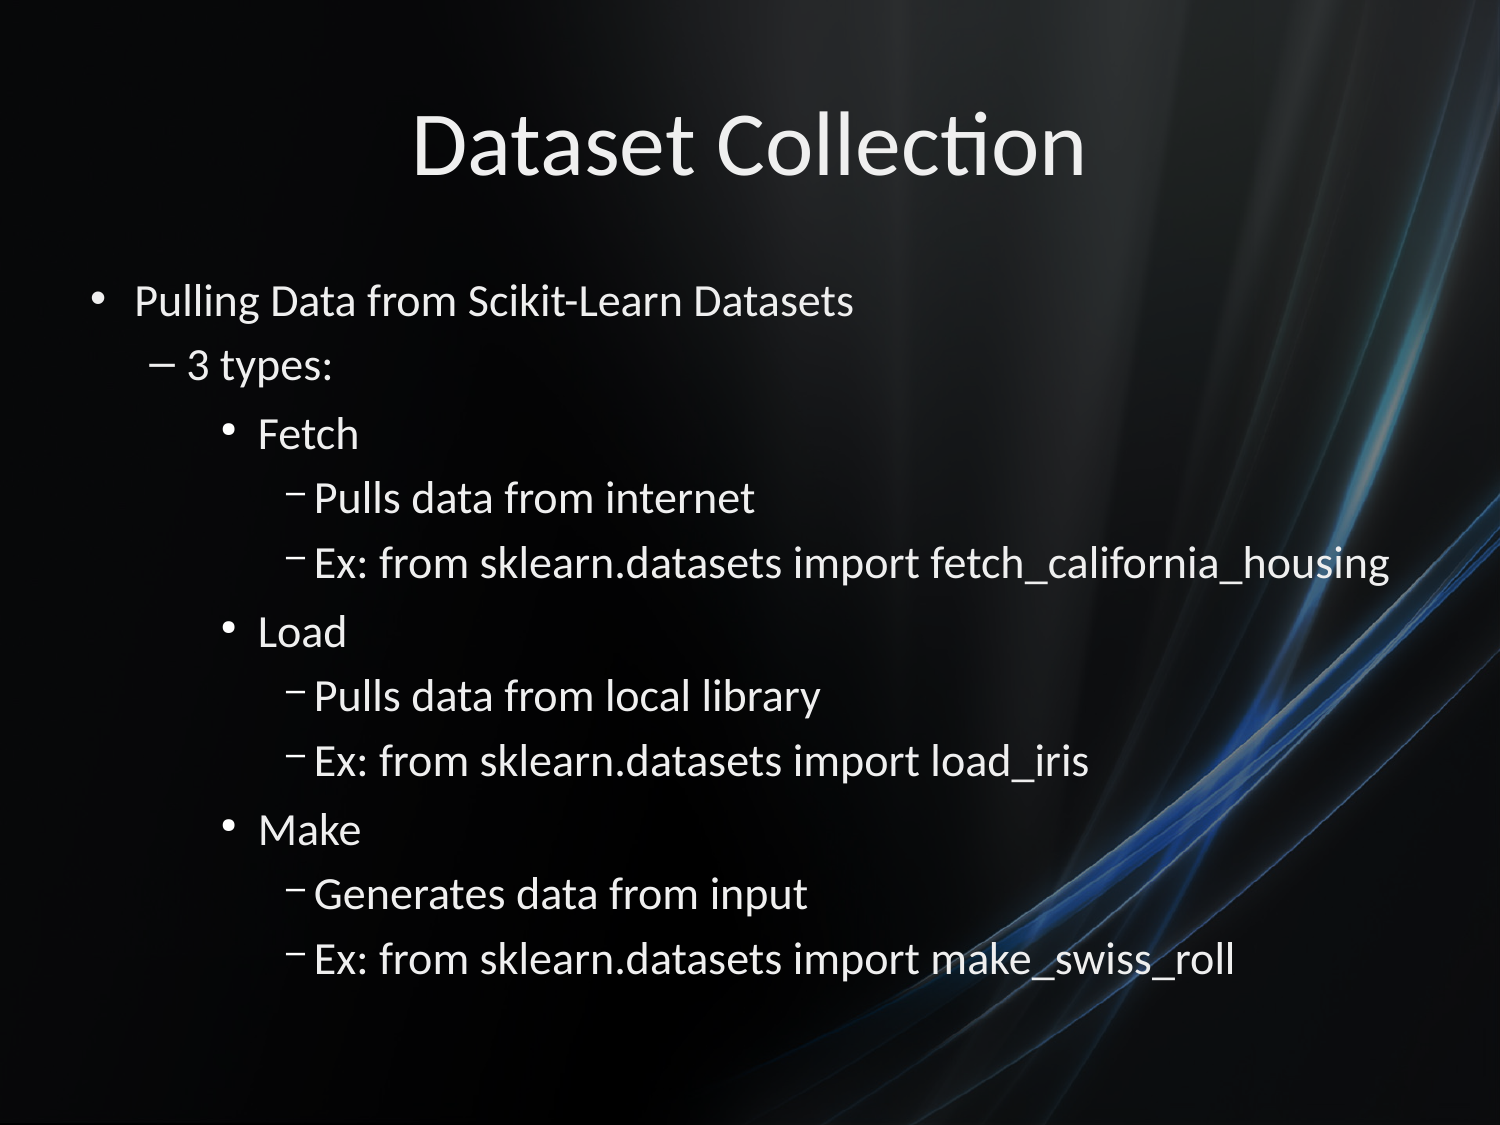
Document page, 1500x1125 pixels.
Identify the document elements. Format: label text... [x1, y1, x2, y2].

list Pulling Data from Scikit-Learn Datasets 3 types: Fetch Pulls data from internet Ex: from sklearn.datasets import fetch_california_housing Load Pulls data from local library Ex: from sklearn.datasets import load_iris Make Generates data from input Ex: from sklearn.datasets import make_swiss_roll [75, 262, 1425, 1005]
title Dataset Collection [75, 45, 1425, 233]
picture [0, 0, 1500, 1125]
